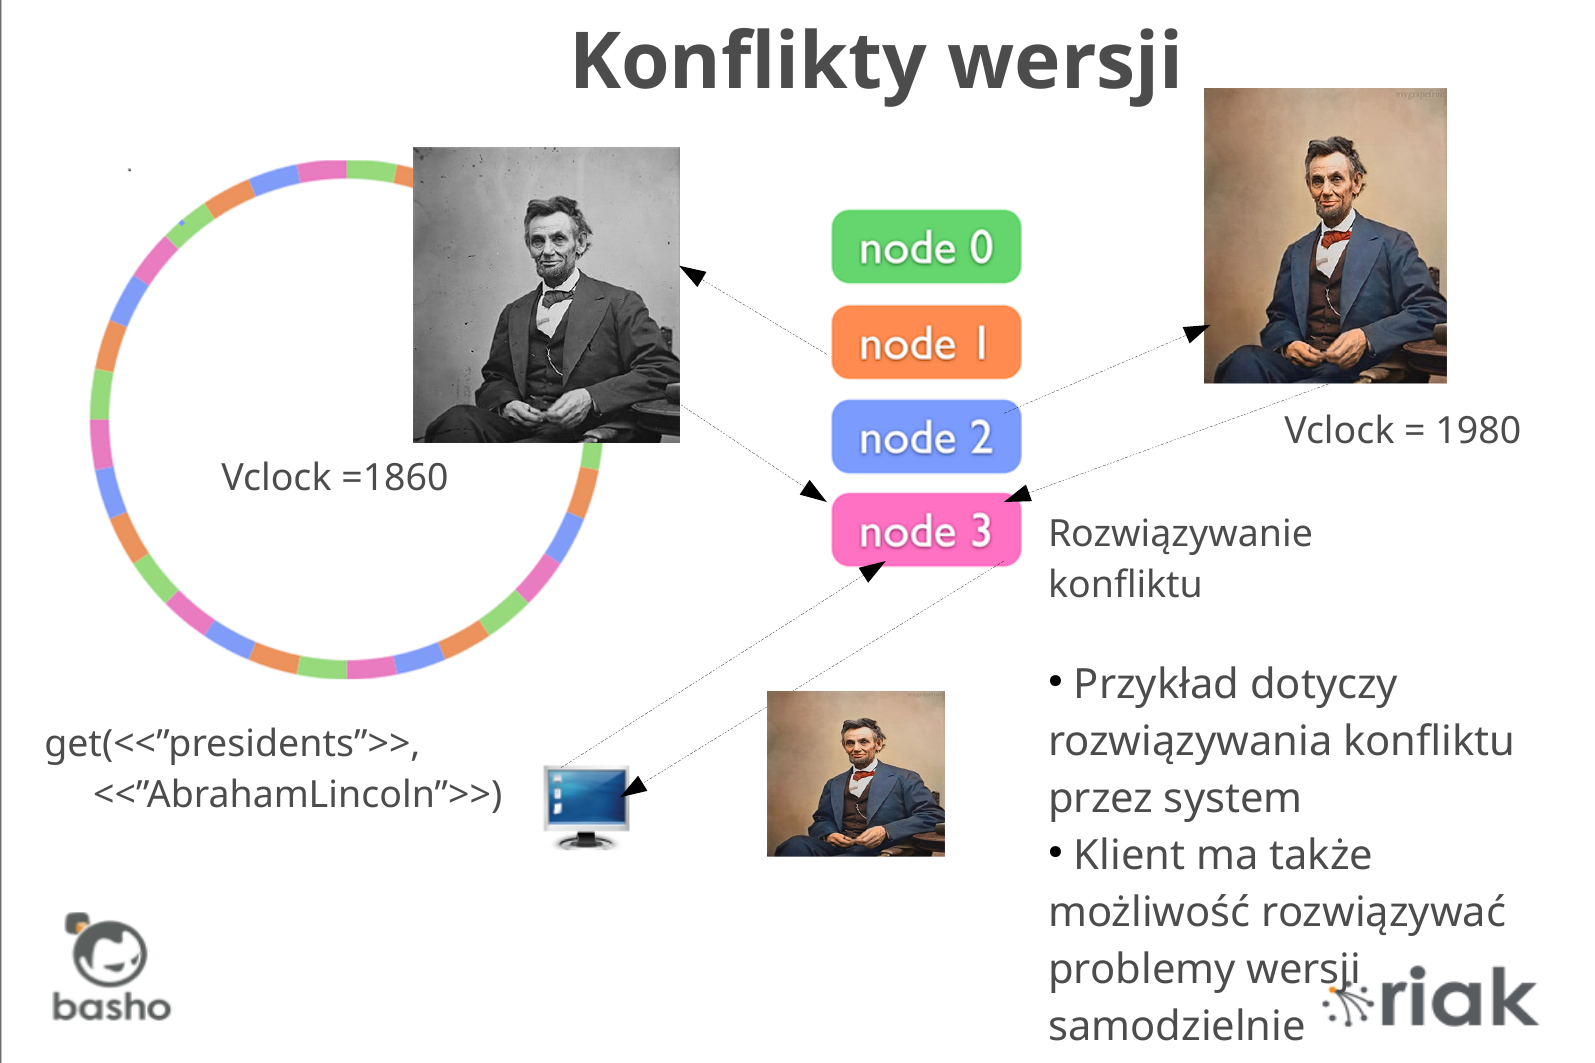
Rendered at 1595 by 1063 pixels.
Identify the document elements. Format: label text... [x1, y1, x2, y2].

text_box Vclock = 1980 [1269, 396, 1595, 502]
title Konflikty wersji [159, 17, 1595, 207]
picture [1161, 1020, 1173, 1037]
text_box Vclock =1860 [206, 442, 502, 549]
text_box Przykład dotyczy rozwiązywania konfliktu przez system Klient ma także możliwość rozwiązywać problemy wersji samodzielnie [1033, 646, 1536, 1013]
text_box get(<<”presidents”>>, <<”AbrahamLincoln”>>) [29, 708, 767, 857]
text_box Rozwiązywanie konfliktu [1033, 499, 1359, 646]
picture [0, 0, 1594, 1063]
